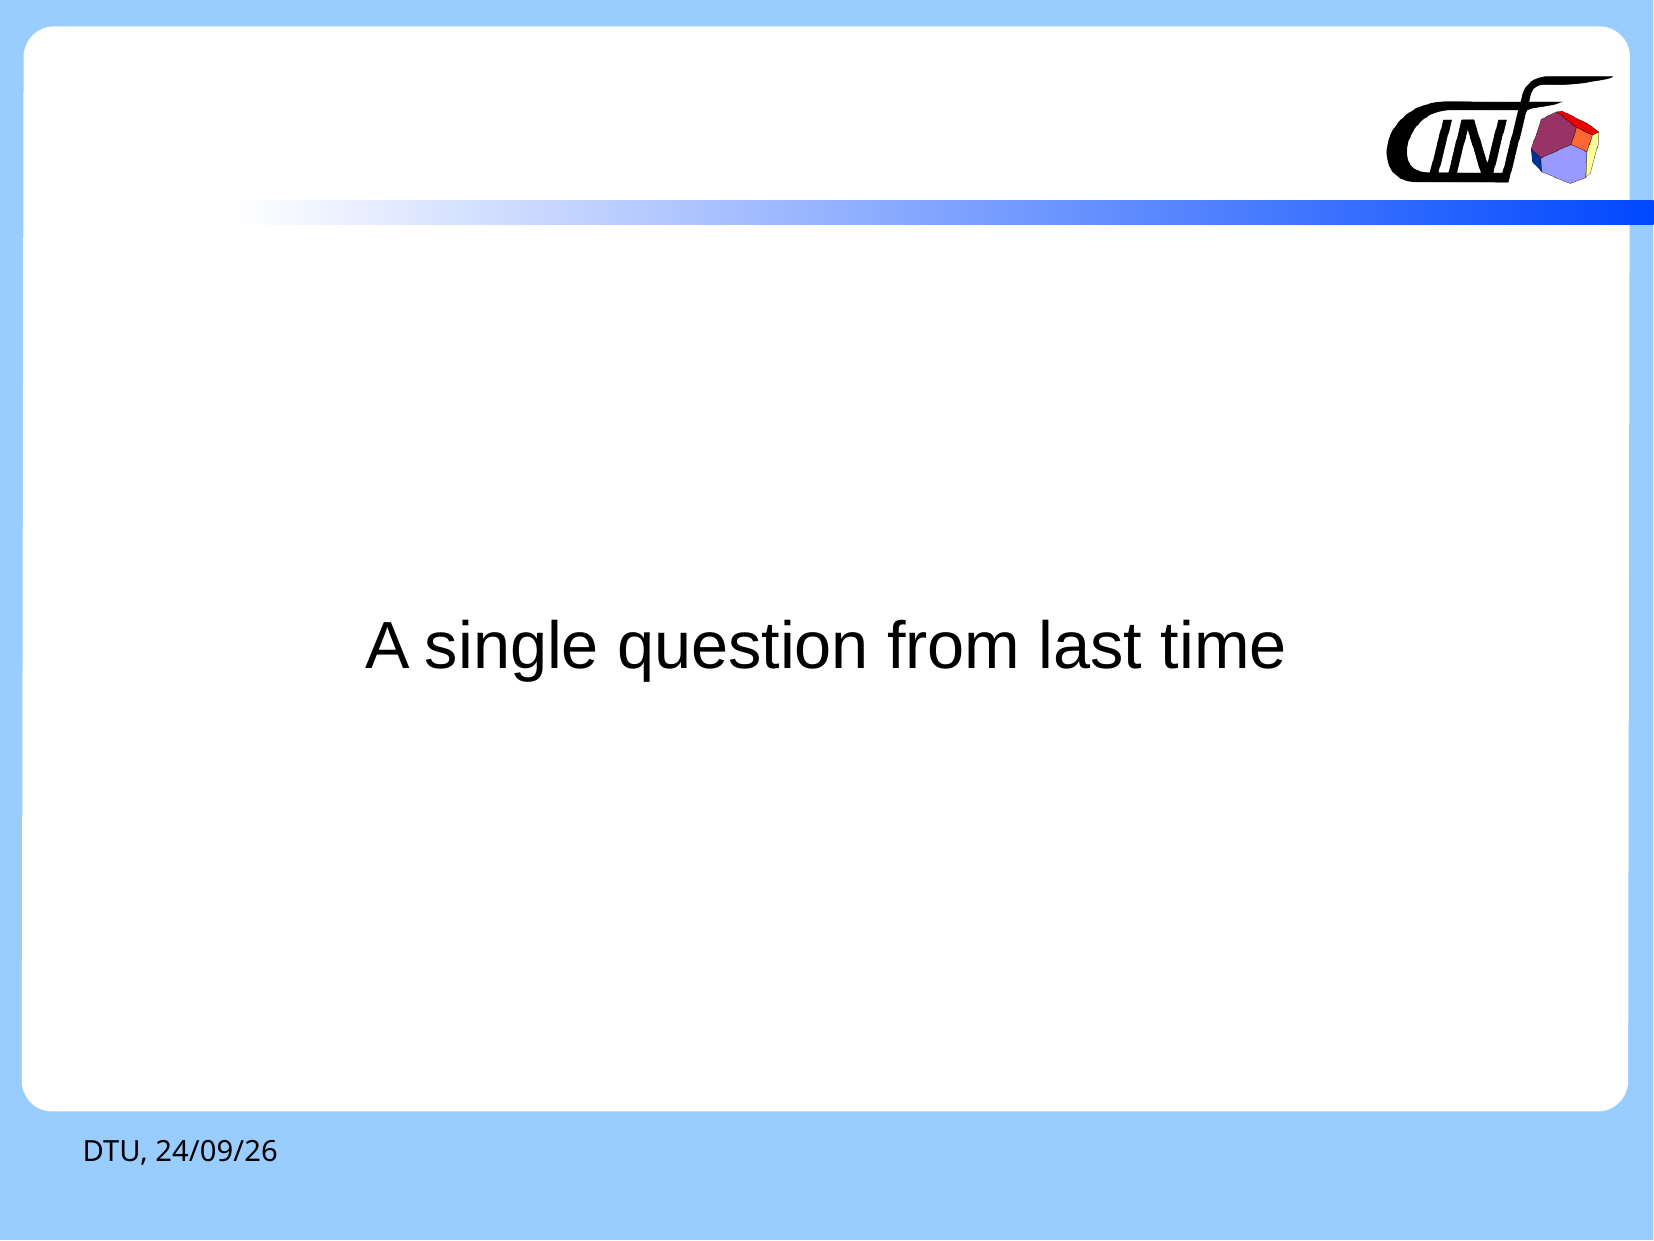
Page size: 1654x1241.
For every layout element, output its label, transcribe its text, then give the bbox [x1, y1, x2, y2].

subtitle A single question from last time [82, 236, 1571, 1055]
picture [1386, 76, 1613, 184]
